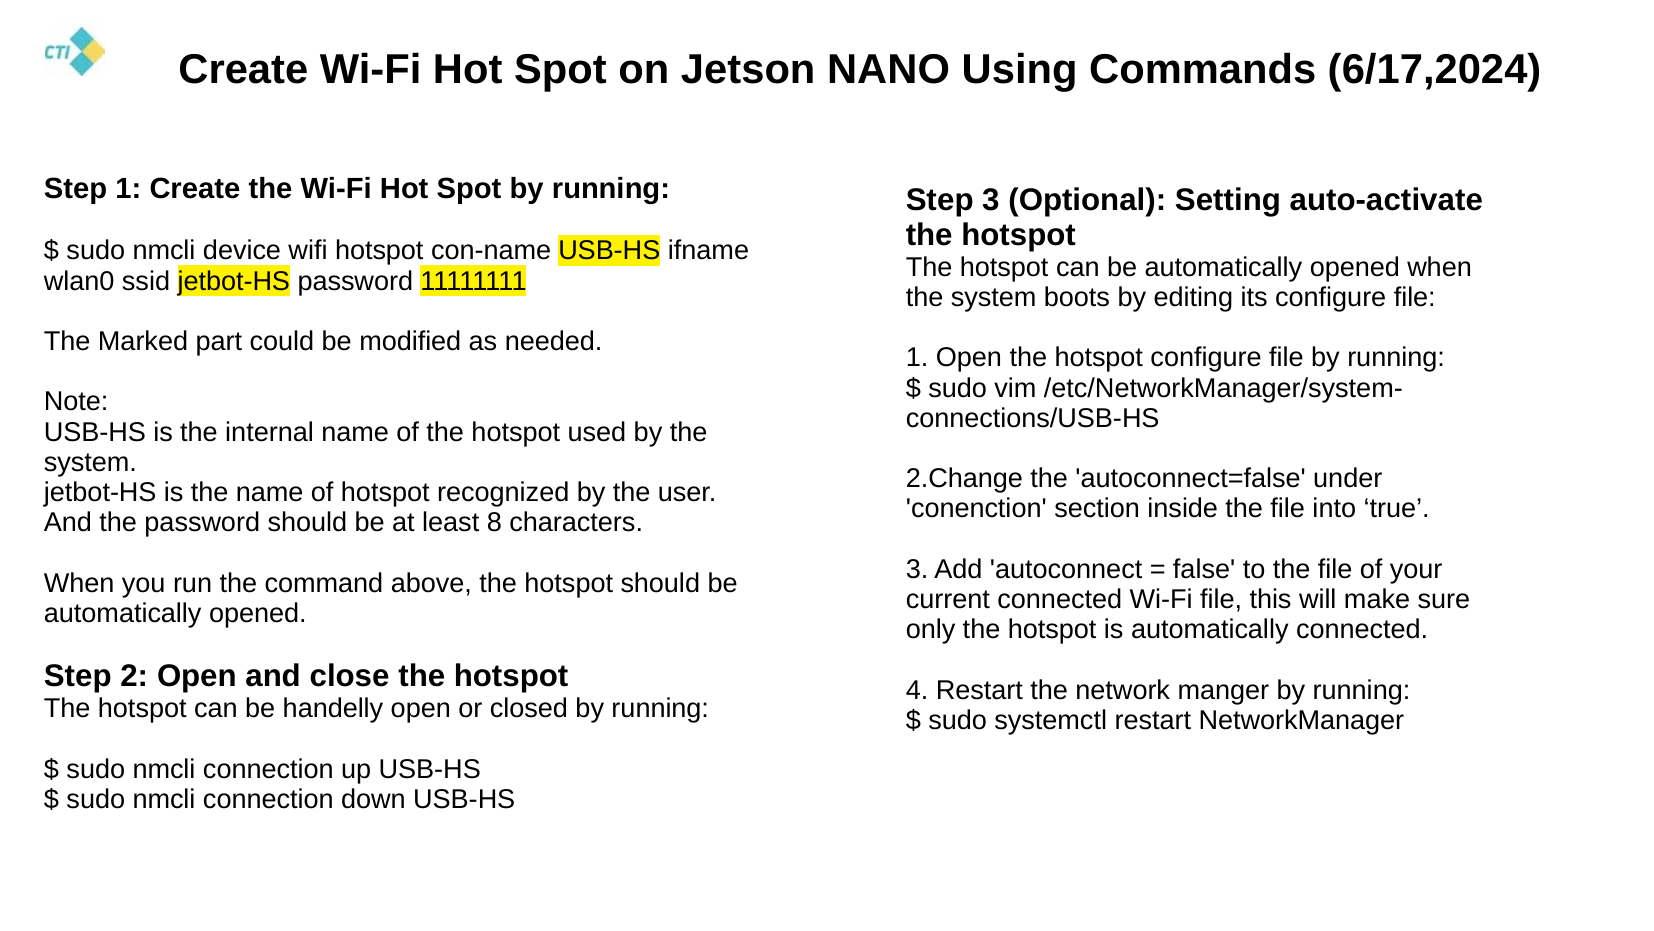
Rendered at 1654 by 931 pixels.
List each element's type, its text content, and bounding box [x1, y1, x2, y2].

text_box Step 1: Create the Wi-Fi Hot Spot by running: $ sudo nmcli device wifi hotspot con-name USB-HS ifname wlan0 ssid jetbot-HS password 11111111 The Marked part could be modified as needed. Note: USB-HS is the internal name of the hotspot used by the system. jetbot-HS is the name of hotspot recognized by the user. And the password should be at least 8 characters. When you run the command above, the hotspot should be automatically opened. Step 2: Open and close the hotspot The hotspot can be handelly open or closed by running: $ sudo nmcli connection up USB-HS $ sudo nmcli connection down USB-HS [29, 164, 811, 883]
picture [45, 18, 105, 76]
title Create Wi-Fi Hot Spot on Jetson NANO Using Commands (6/17,2024) [127, 0, 1616, 147]
text_box Step 3 (Optional): Setting auto-activate the hotspot The hotspot can be automatically opened when the system boots by editing its configure file: 1. Open the hotspot configure file by running: $ sudo vim /etc/NetworkManager/system-connections/USB-HS 2.Change the 'autoconnect=false' under 'conenction' section inside the file into ‘true’. 3. Add 'autoconnect = false' to the file of your current connected Wi-Fi file, this will make sure only the hotspot is automatically connected. 4. Restart the network manger by running: $ sudo systemctl restart NetworkManager [891, 174, 1525, 857]
